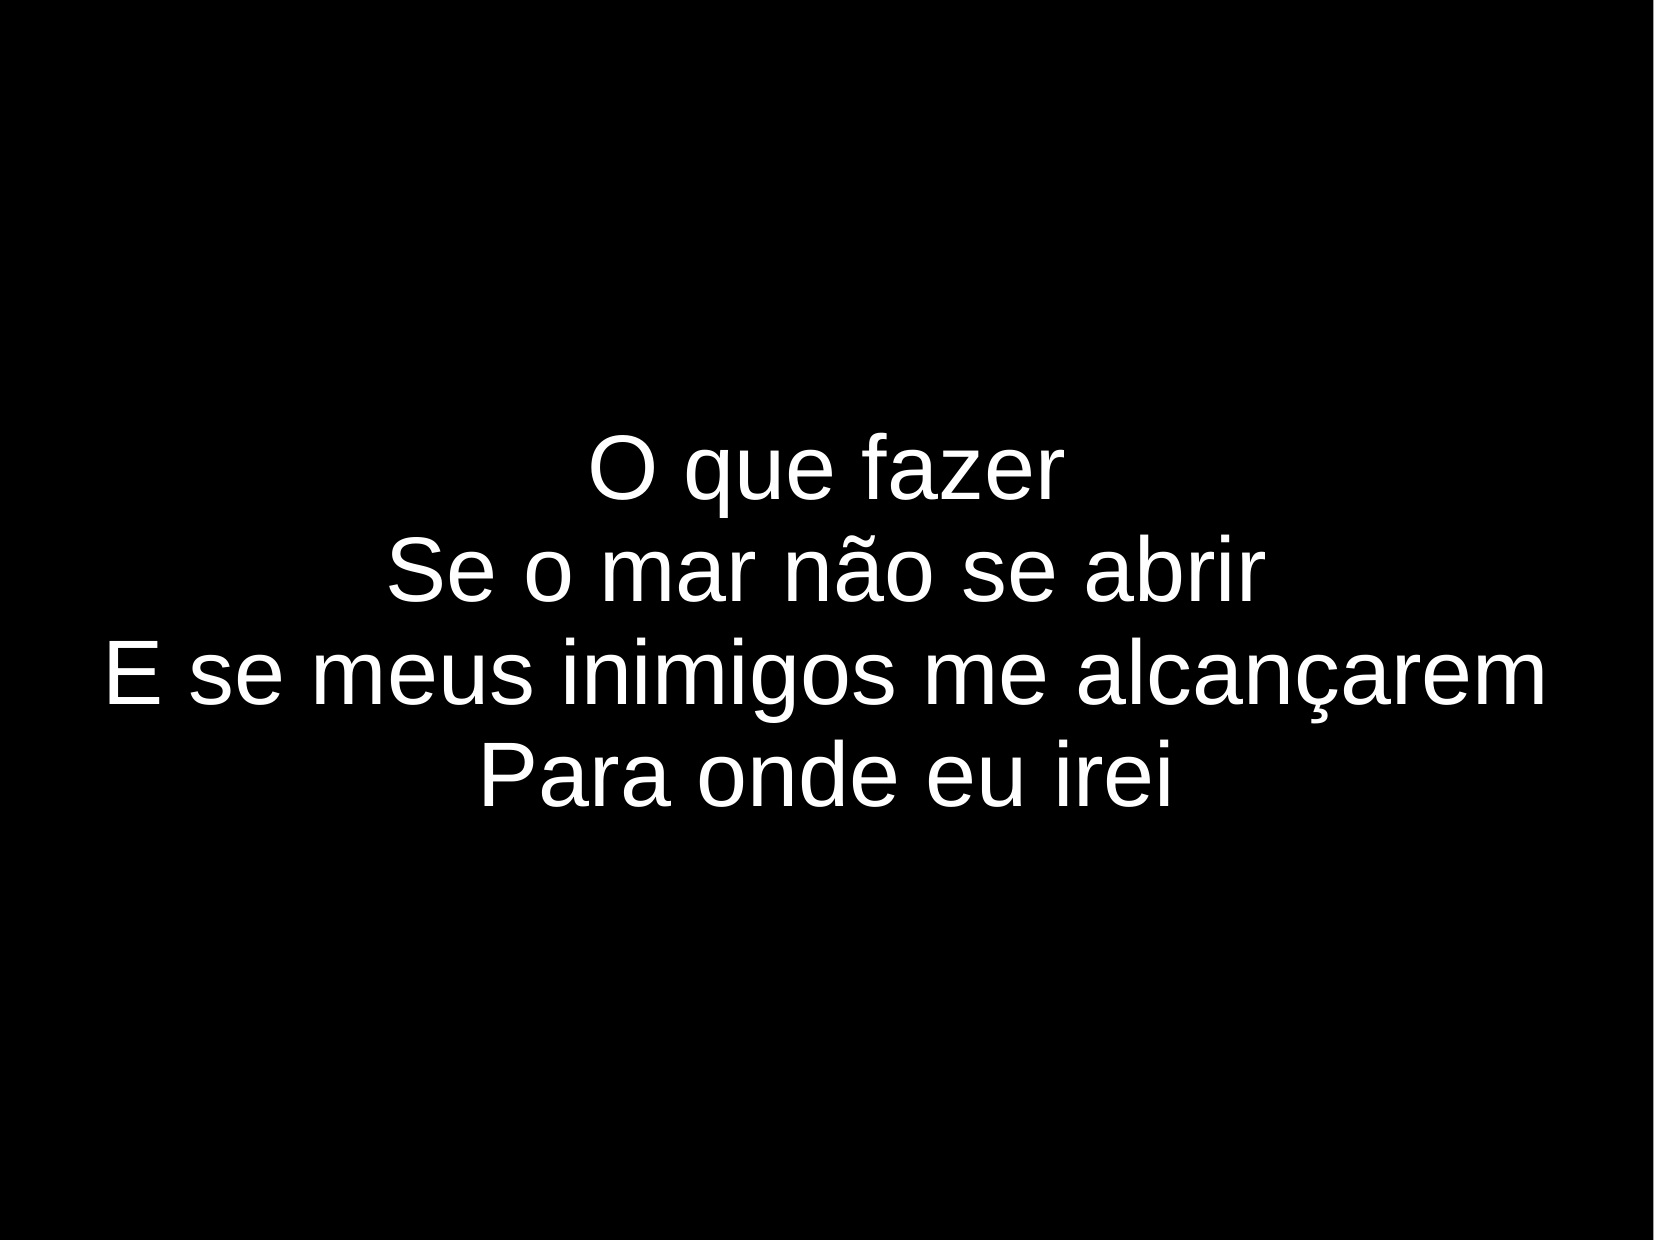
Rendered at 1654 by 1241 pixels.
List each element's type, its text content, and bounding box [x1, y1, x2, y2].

subtitle O que fazer Se o mar não se abrir E se meus inimigos me alcançarem Para onde eu irei [82, 49, 1571, 1193]
